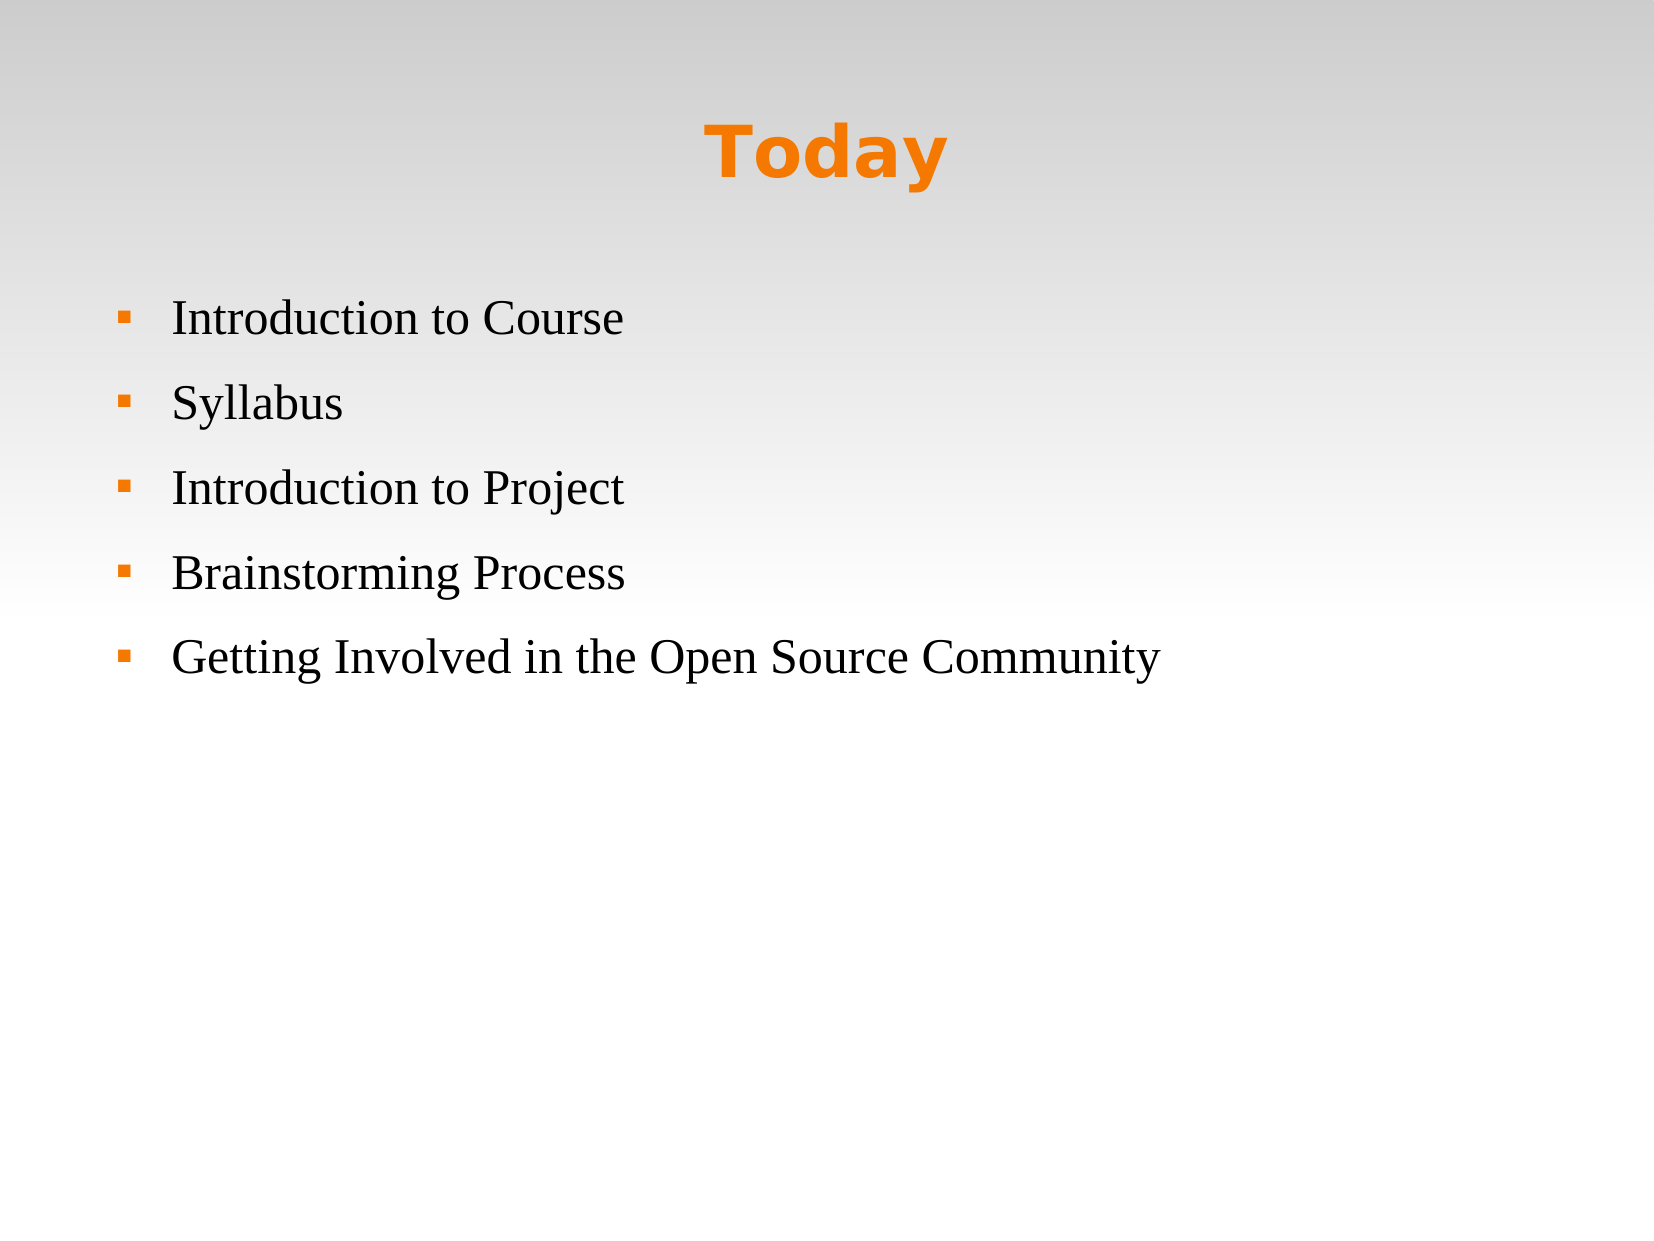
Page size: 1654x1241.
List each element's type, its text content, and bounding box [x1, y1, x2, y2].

list Introduction to Course Syllabus Introduction to Project Brainstorming Process Getting Involved in the Open Source Community [82, 290, 1571, 1094]
title Today [82, 49, 1571, 257]
